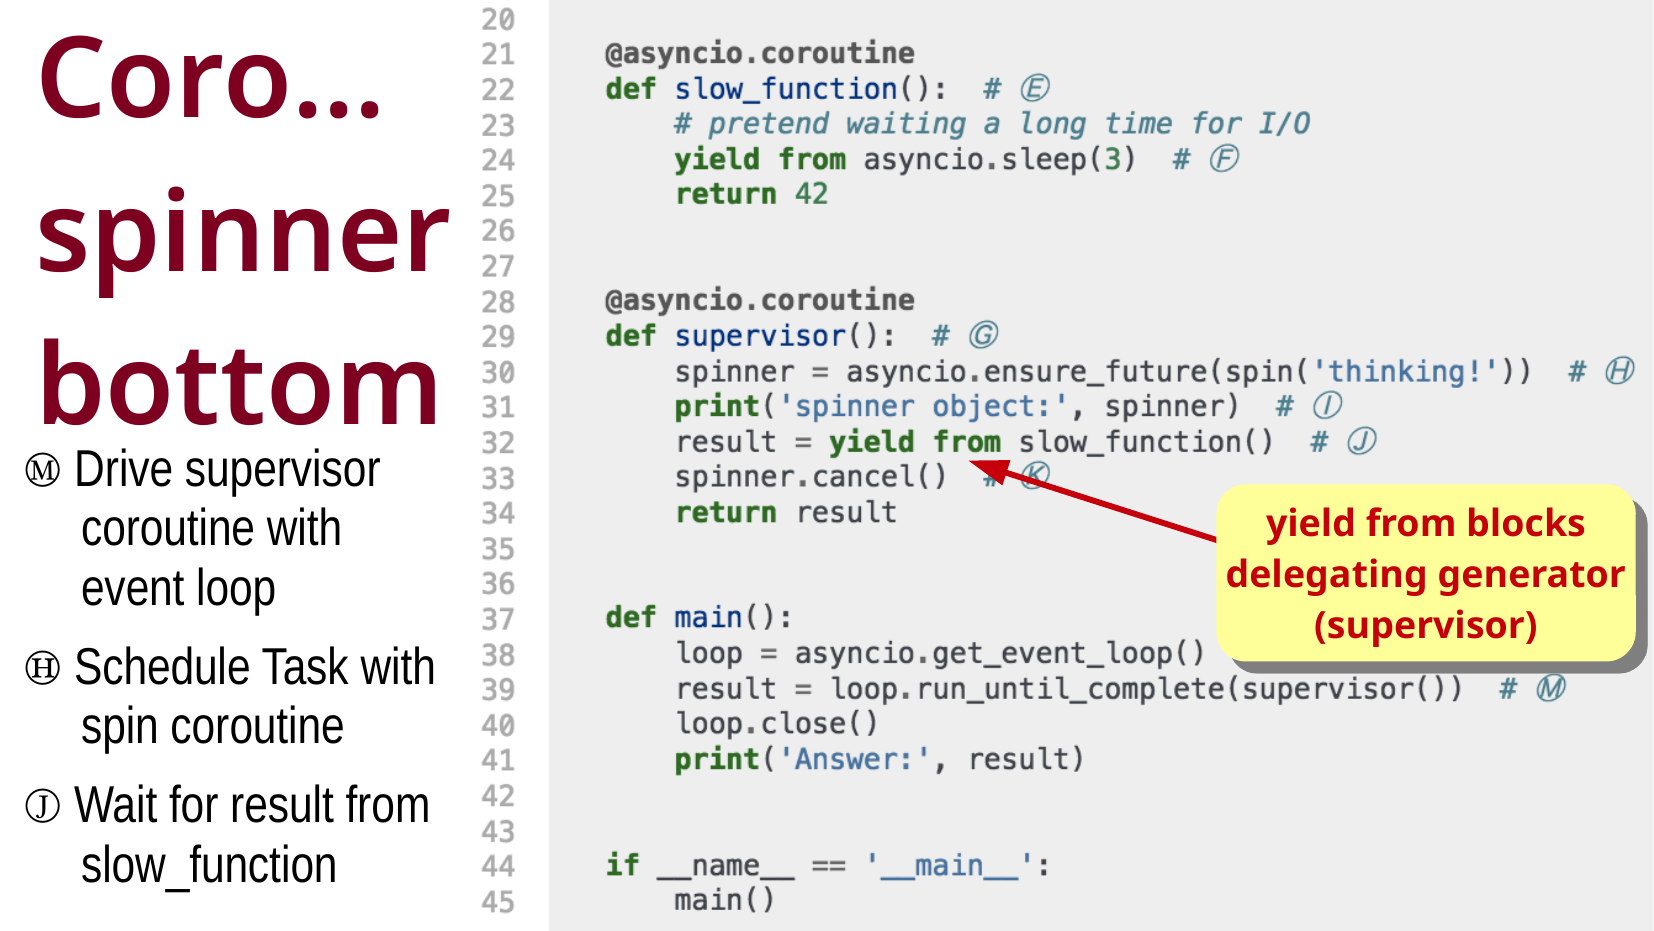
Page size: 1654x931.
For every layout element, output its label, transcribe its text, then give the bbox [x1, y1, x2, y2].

text_box yield from blocks delegating generator (supervisor) [1216, 484, 1636, 662]
list Ⓜ Drive supervisor coroutine with event loop Ⓗ Schedule Task with spin coroutine Ⓙ Wait for result from slow_function [23, 437, 497, 899]
picture [458, 0, 1654, 931]
title Coro... spinner: bottom [35, 59, 458, 396]
